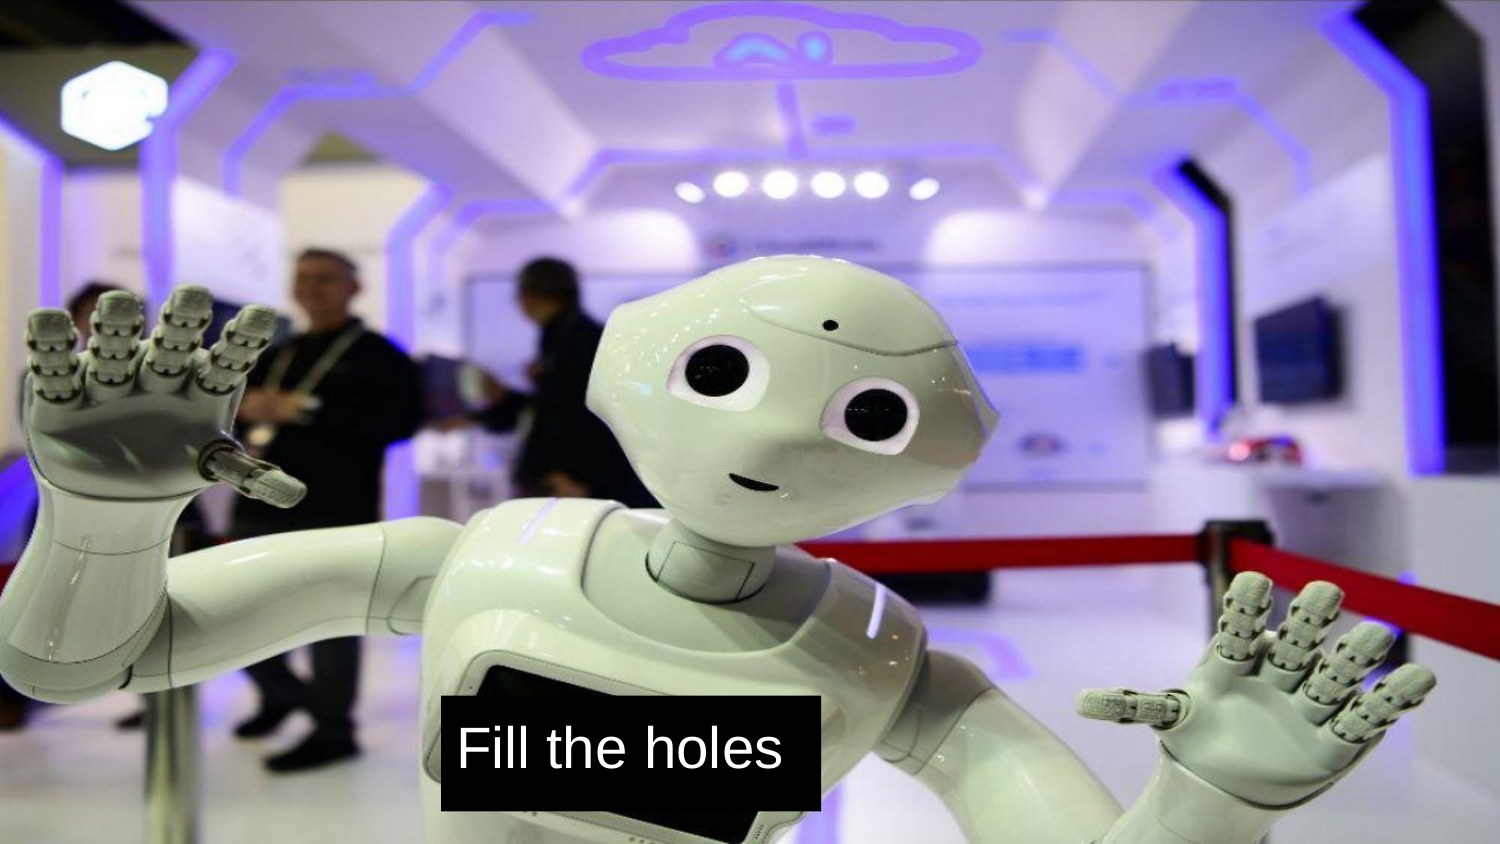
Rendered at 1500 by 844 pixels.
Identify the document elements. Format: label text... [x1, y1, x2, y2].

picture [0, 0, 1500, 844]
title Fill the holes [441, 695, 822, 812]
